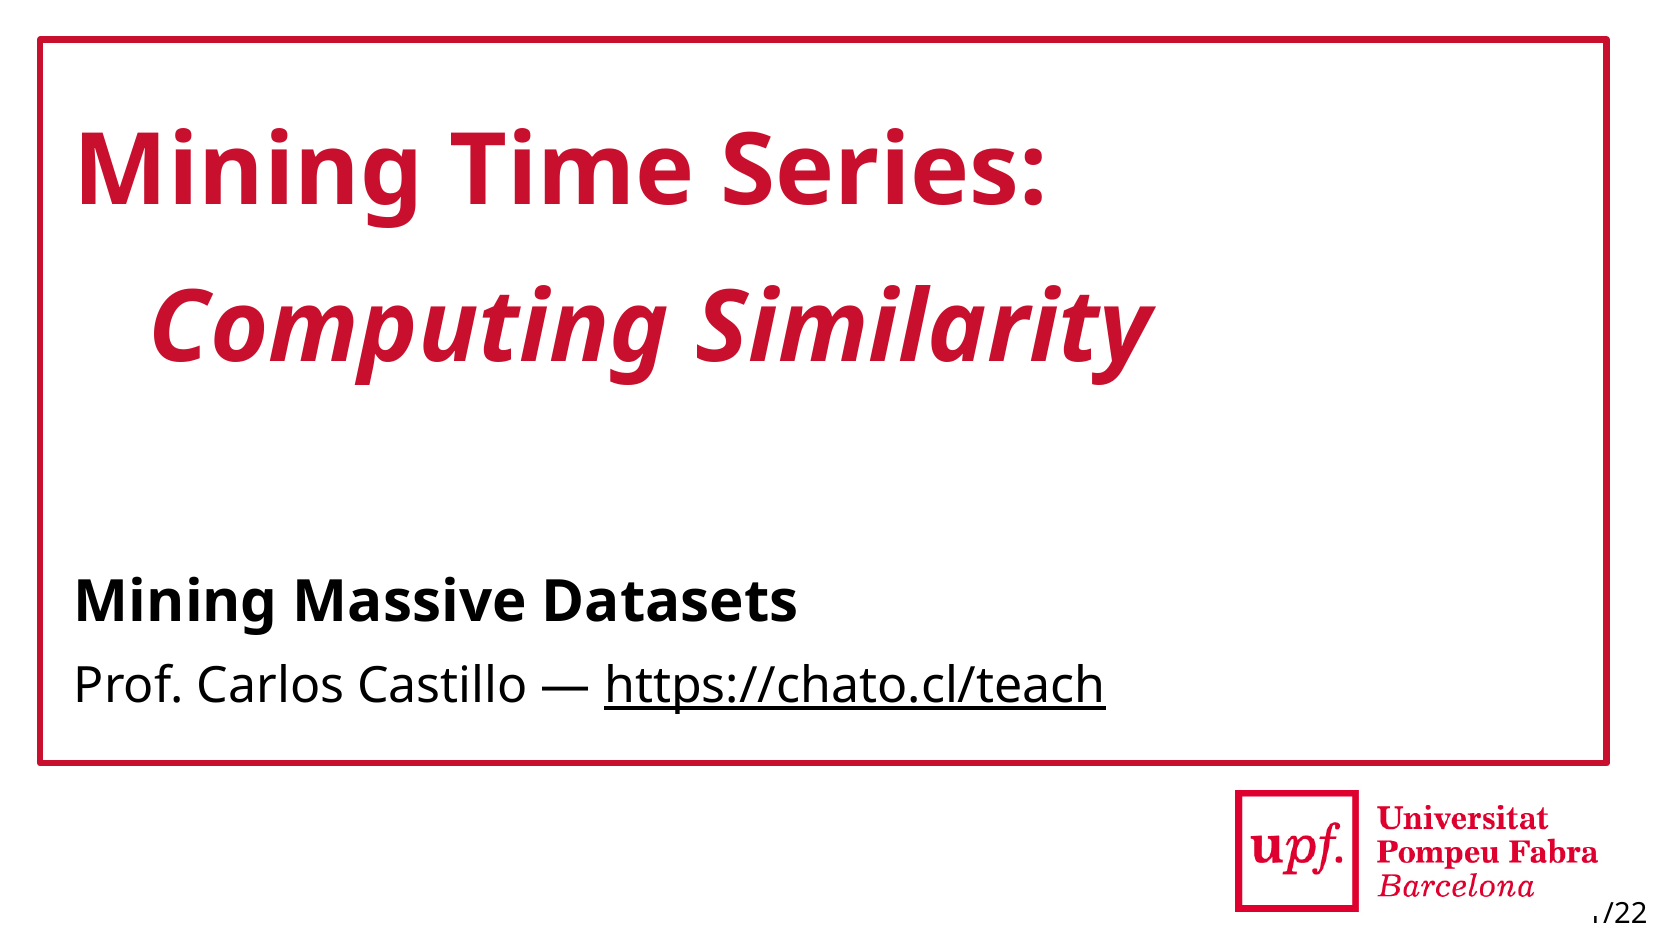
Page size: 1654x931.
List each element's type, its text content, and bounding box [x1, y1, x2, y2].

text_box Mining Time Series: Computing Similarity Mining Massive Datasets Prof. Carlos Castillo — https://chato.cl/teach [73, 77, 1562, 746]
picture [1229, 785, 1604, 916]
chart [770, 589, 889, 649]
